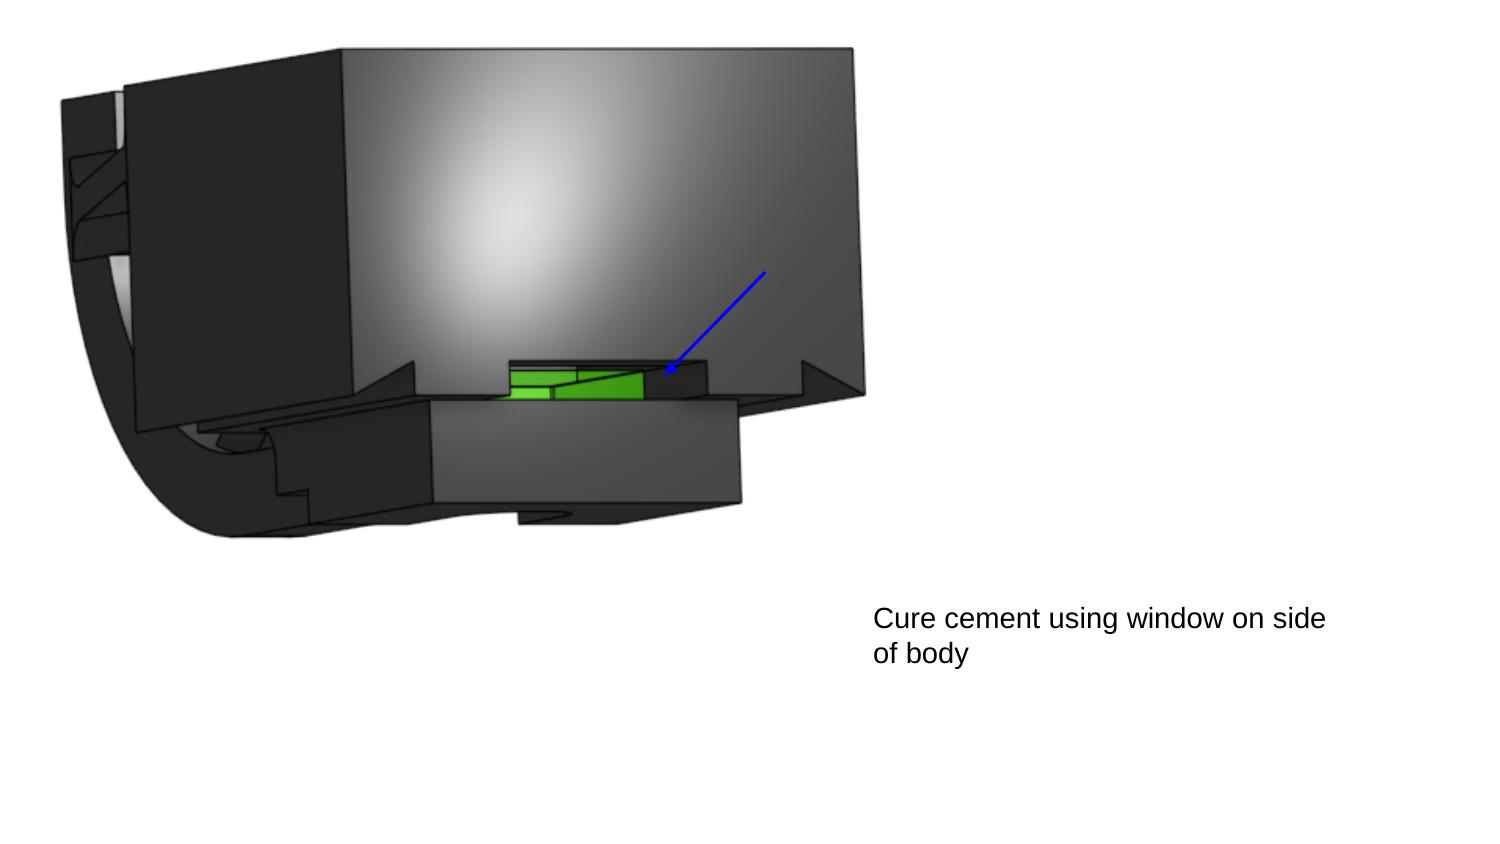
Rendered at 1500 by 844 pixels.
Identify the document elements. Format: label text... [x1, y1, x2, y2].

text_box Cure cement using window on side of body [858, 584, 1347, 685]
picture [24, 24, 907, 572]
